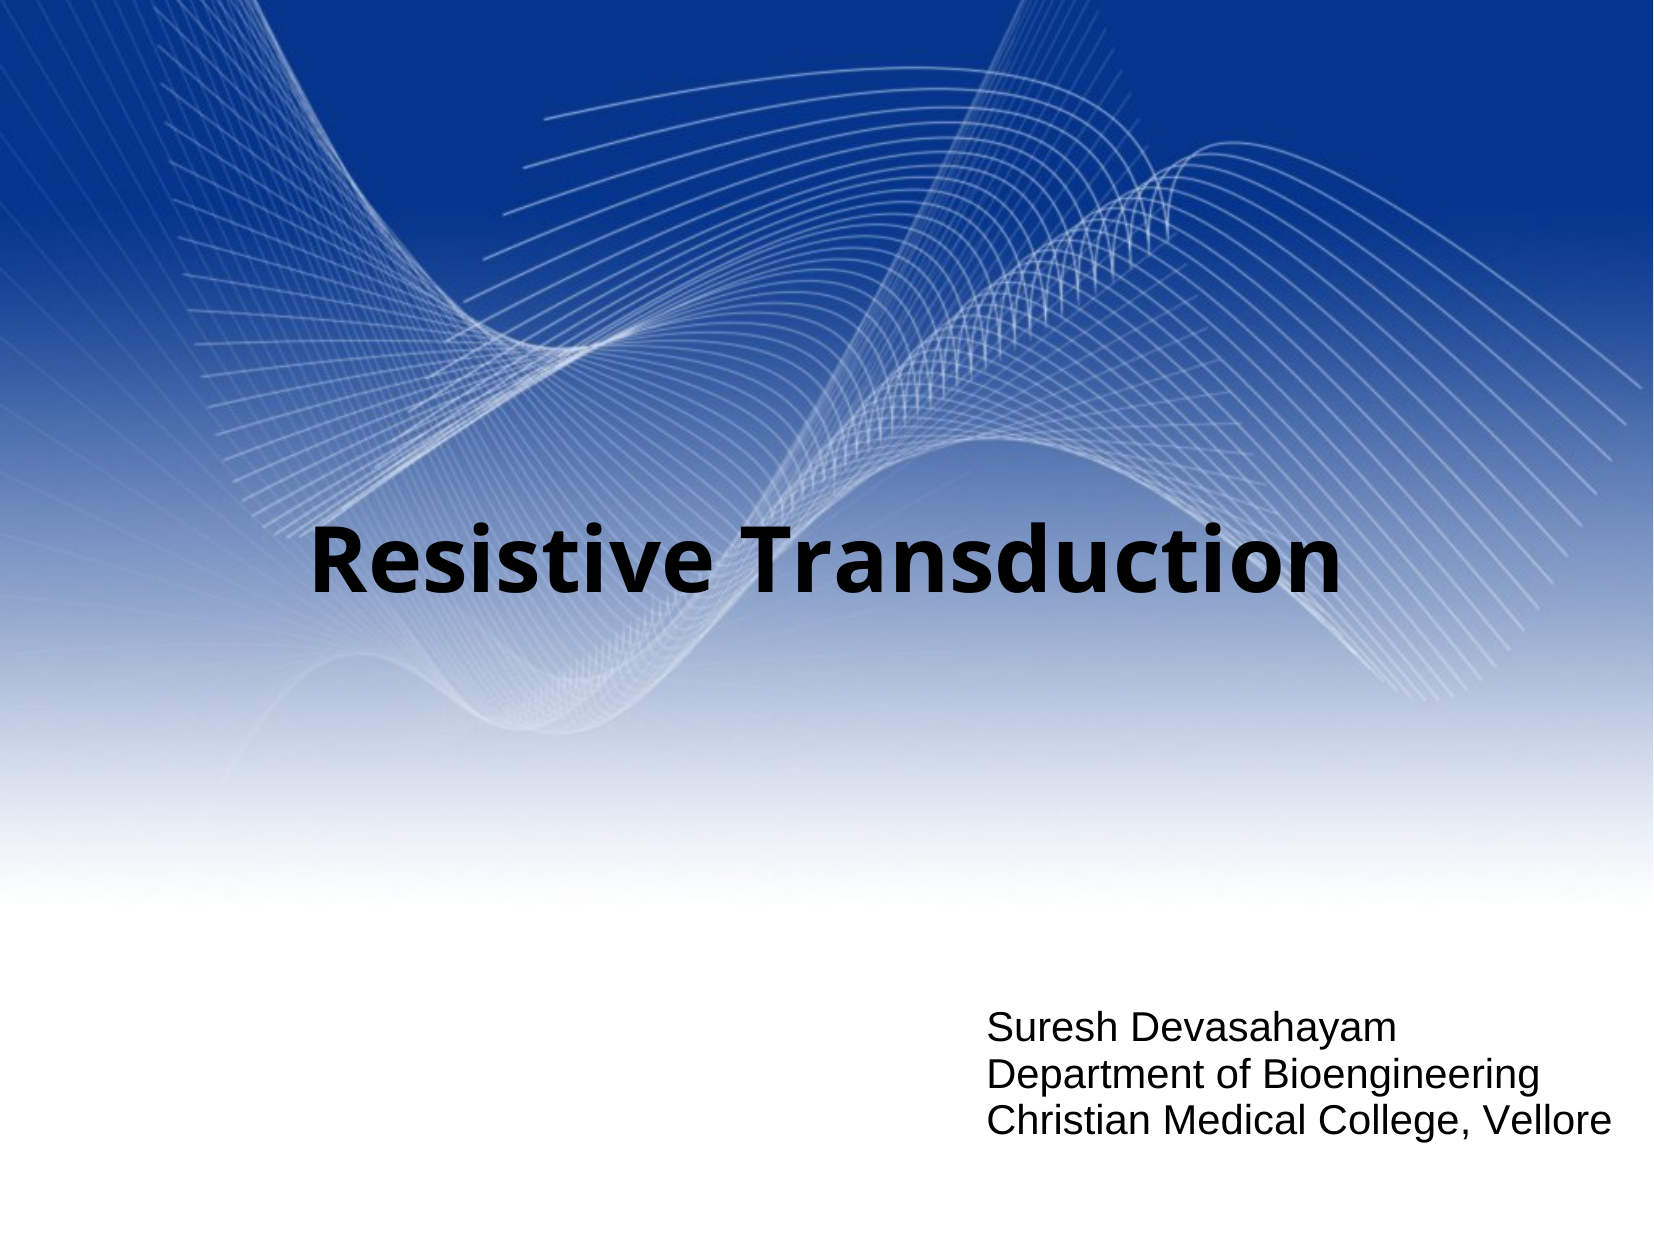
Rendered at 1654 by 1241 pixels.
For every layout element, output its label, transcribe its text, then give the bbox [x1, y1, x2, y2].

picture [0, 0, 1654, 1241]
title Resistive Transduction [0, 386, 1653, 853]
list Suresh Devasahayam Department of Bioengineering Christian Medical College, Vellore [915, 1003, 1625, 1192]
